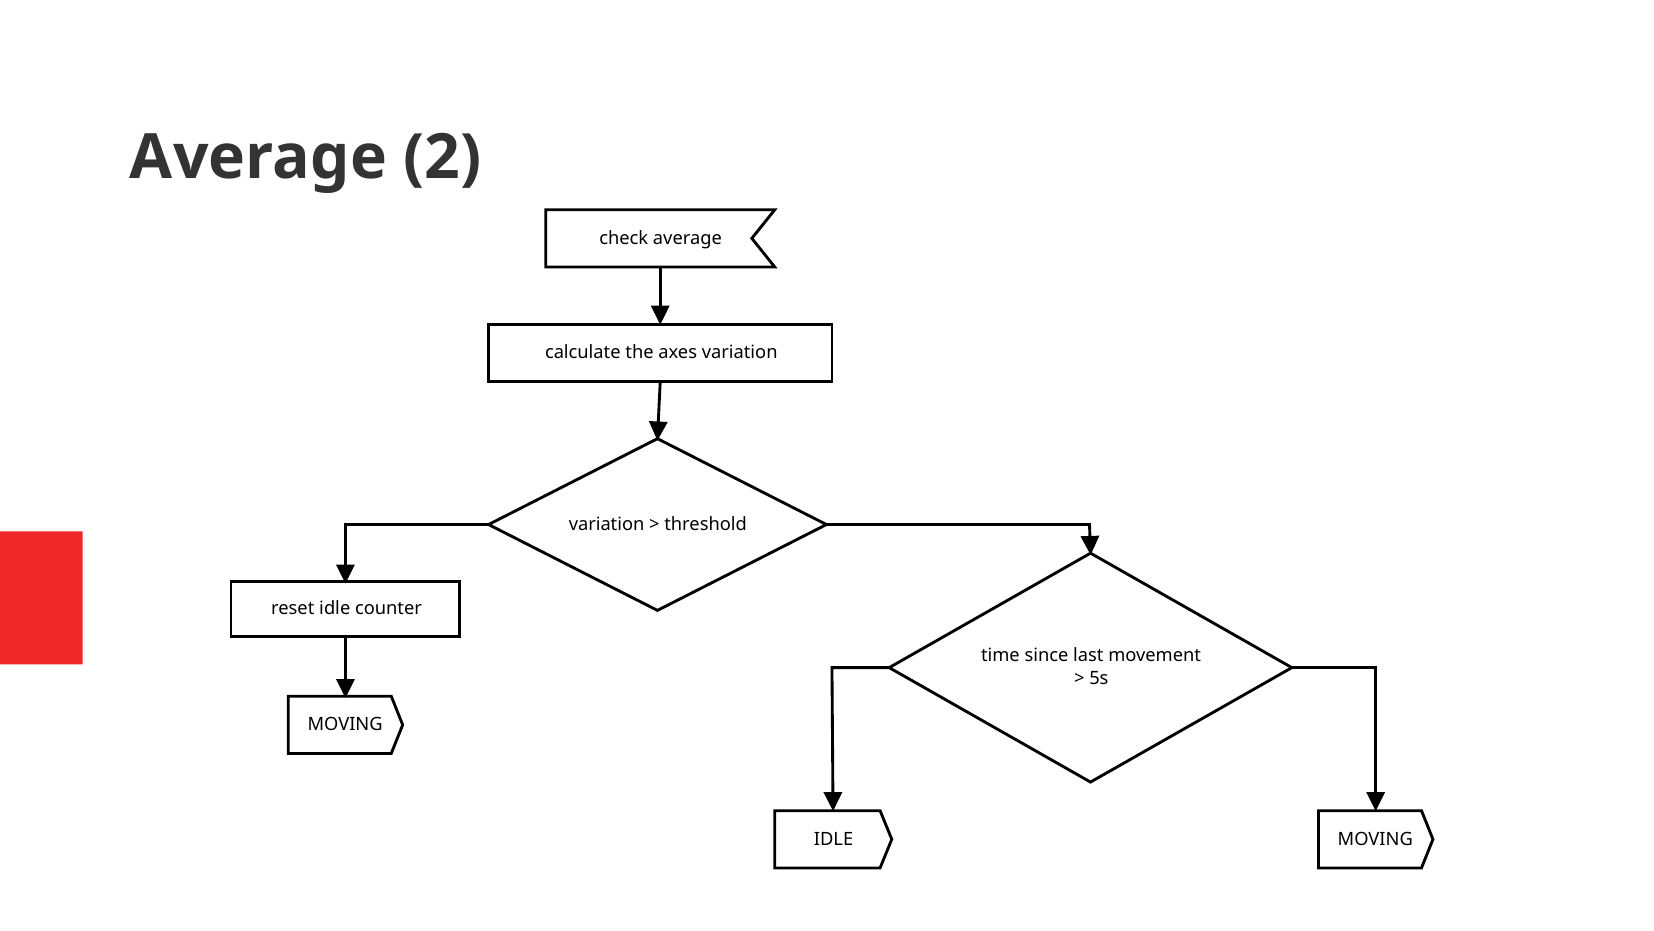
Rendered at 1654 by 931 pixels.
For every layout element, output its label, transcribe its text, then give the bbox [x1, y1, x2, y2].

title Average (2) [129, 65, 1536, 244]
picture [229, 200, 1436, 875]
